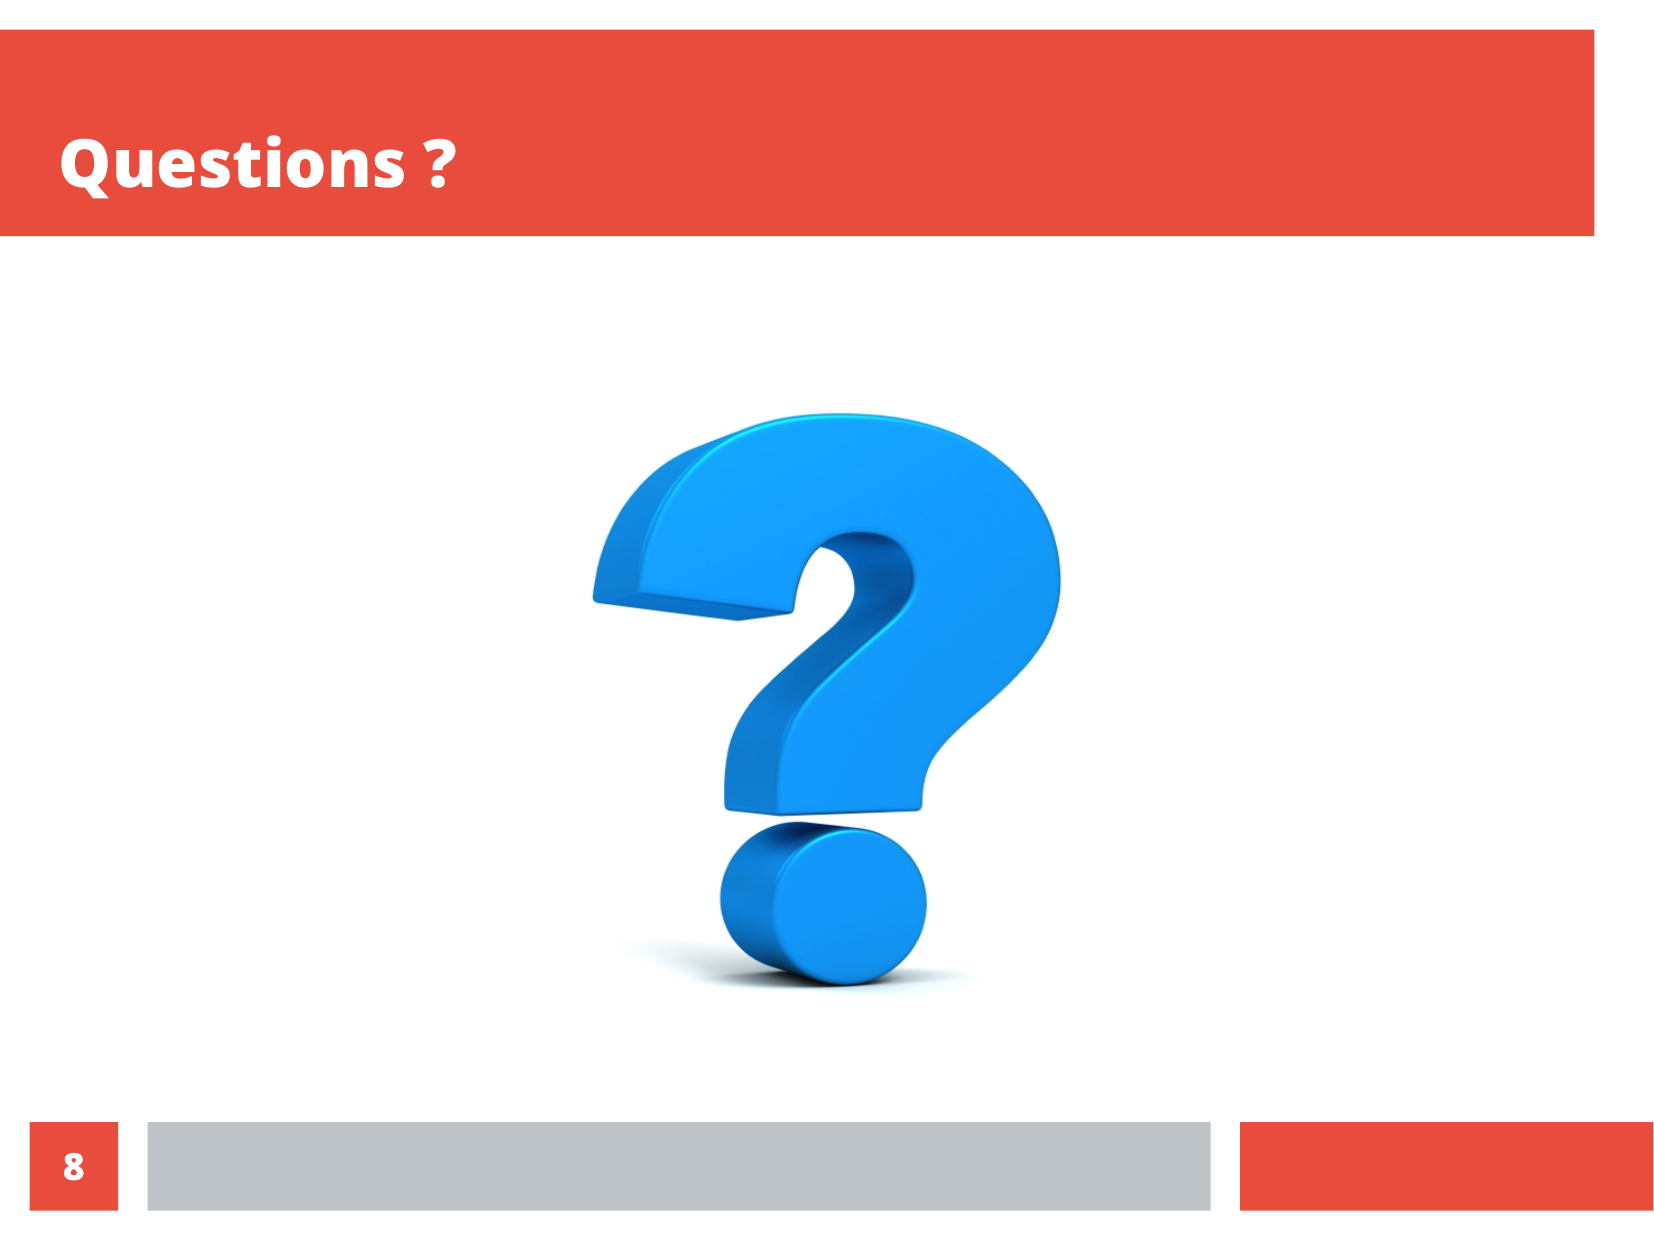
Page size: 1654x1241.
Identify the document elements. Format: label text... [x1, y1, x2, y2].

title Questions ? [59, 59, 1595, 207]
picture [455, 322, 1196, 1067]
